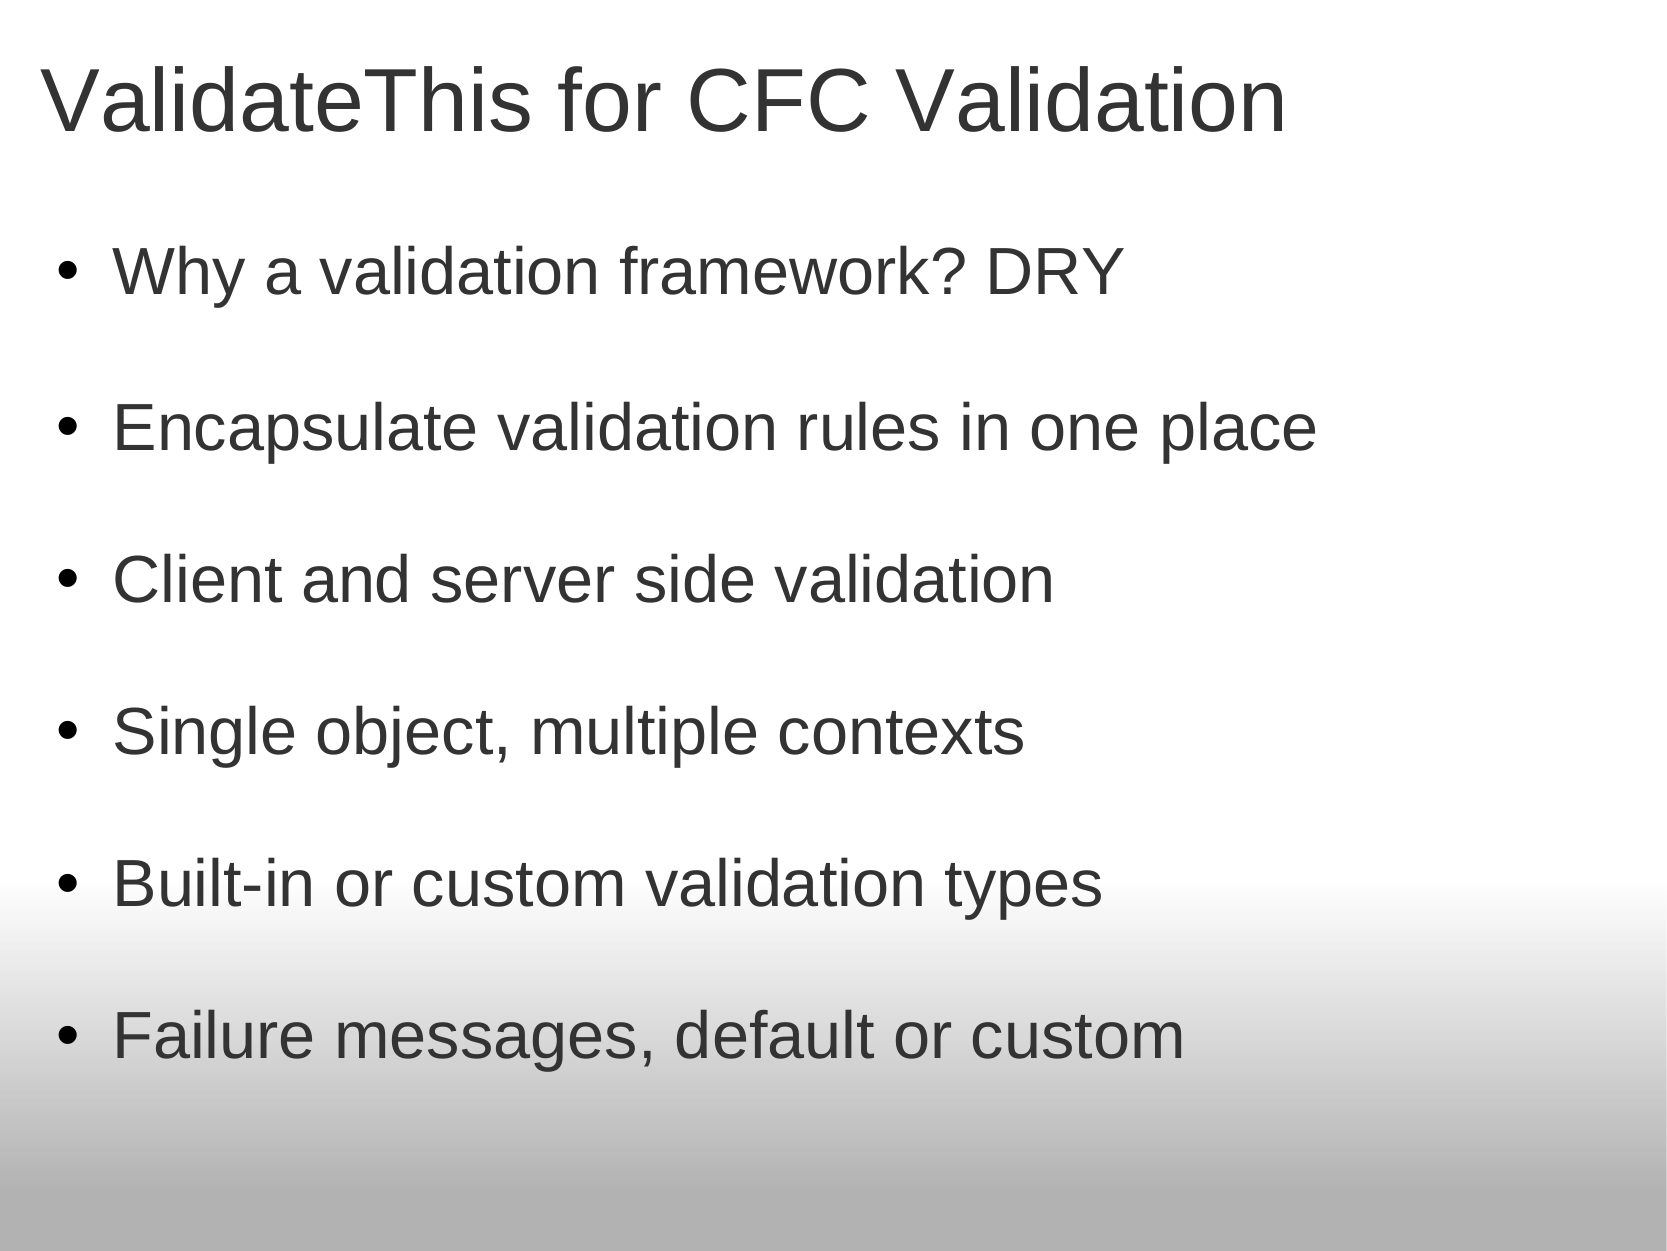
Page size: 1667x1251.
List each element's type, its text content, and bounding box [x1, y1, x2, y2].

list Why a validation framework? DRY Encapsulate validation rules in one place Client and server side validation Single object, multiple contexts Built-in or custom validation types Failure messages, default or custom [37, 233, 1624, 1197]
title ValidateThis for CFC Validation [40, 50, 1627, 201]
picture [0, 0, 1667, 1251]
